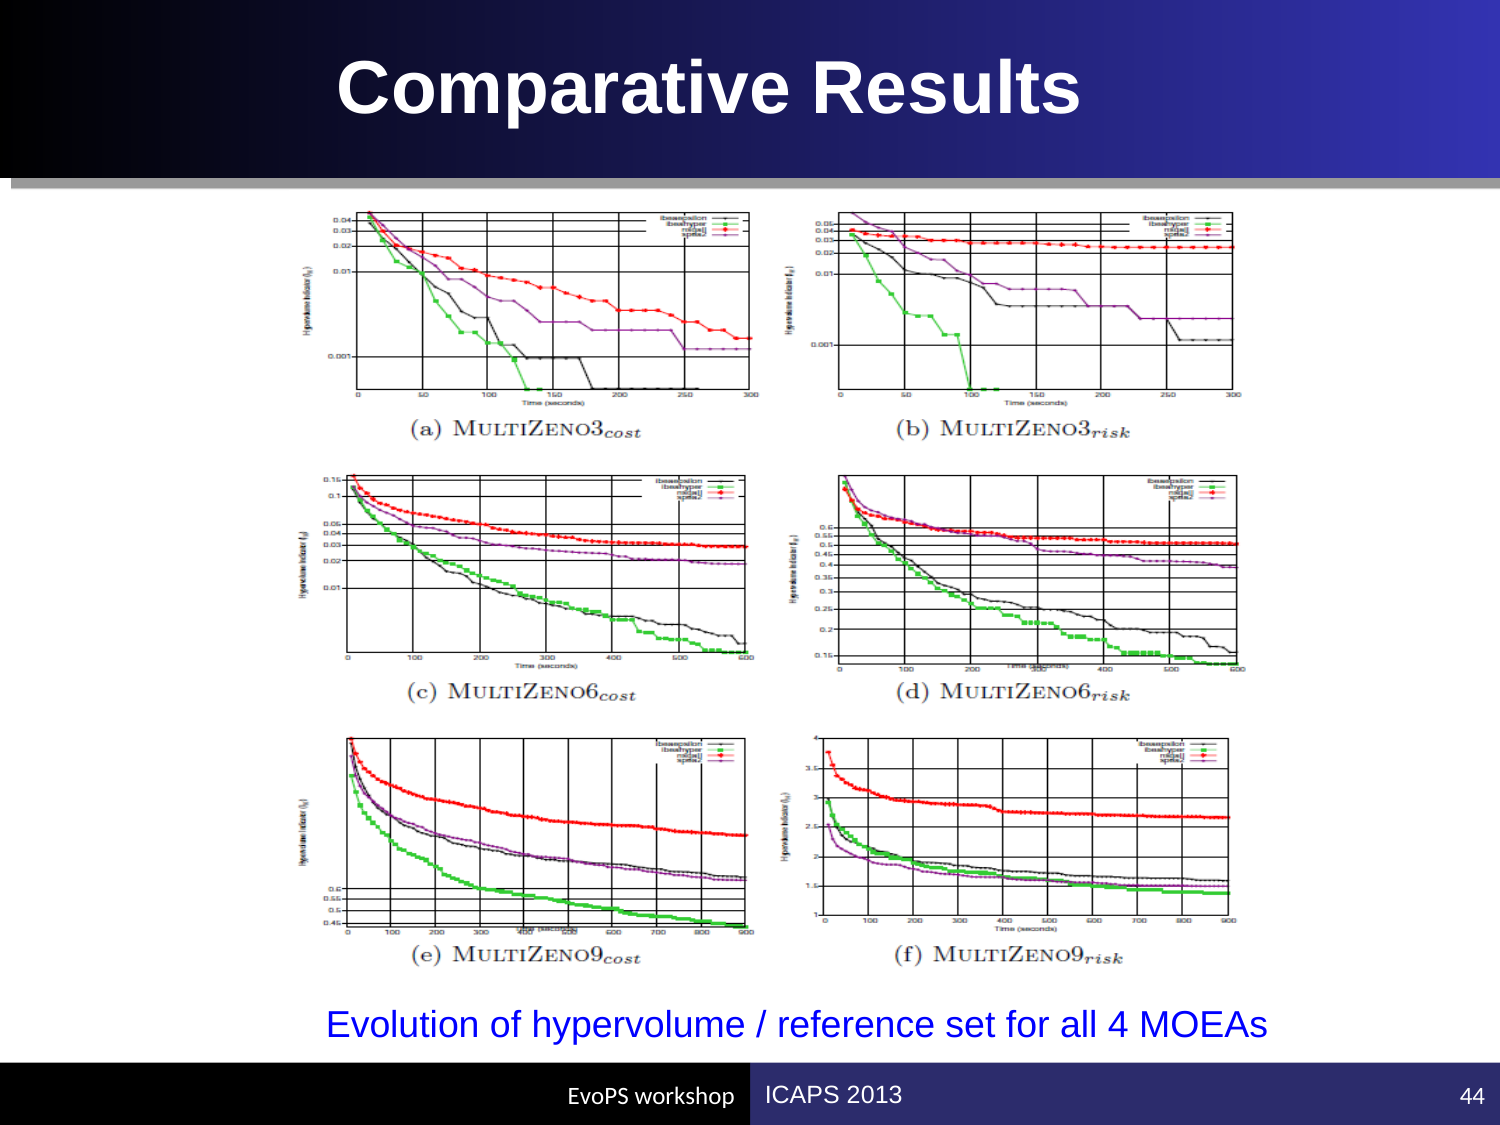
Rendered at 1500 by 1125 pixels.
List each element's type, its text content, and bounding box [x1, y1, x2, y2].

text_box Comparative Results [322, 31, 1214, 137]
text_box Evolution of hypervolume / reference set for all 4 MOEAs [212, 992, 1382, 1053]
picture [289, 190, 1274, 973]
